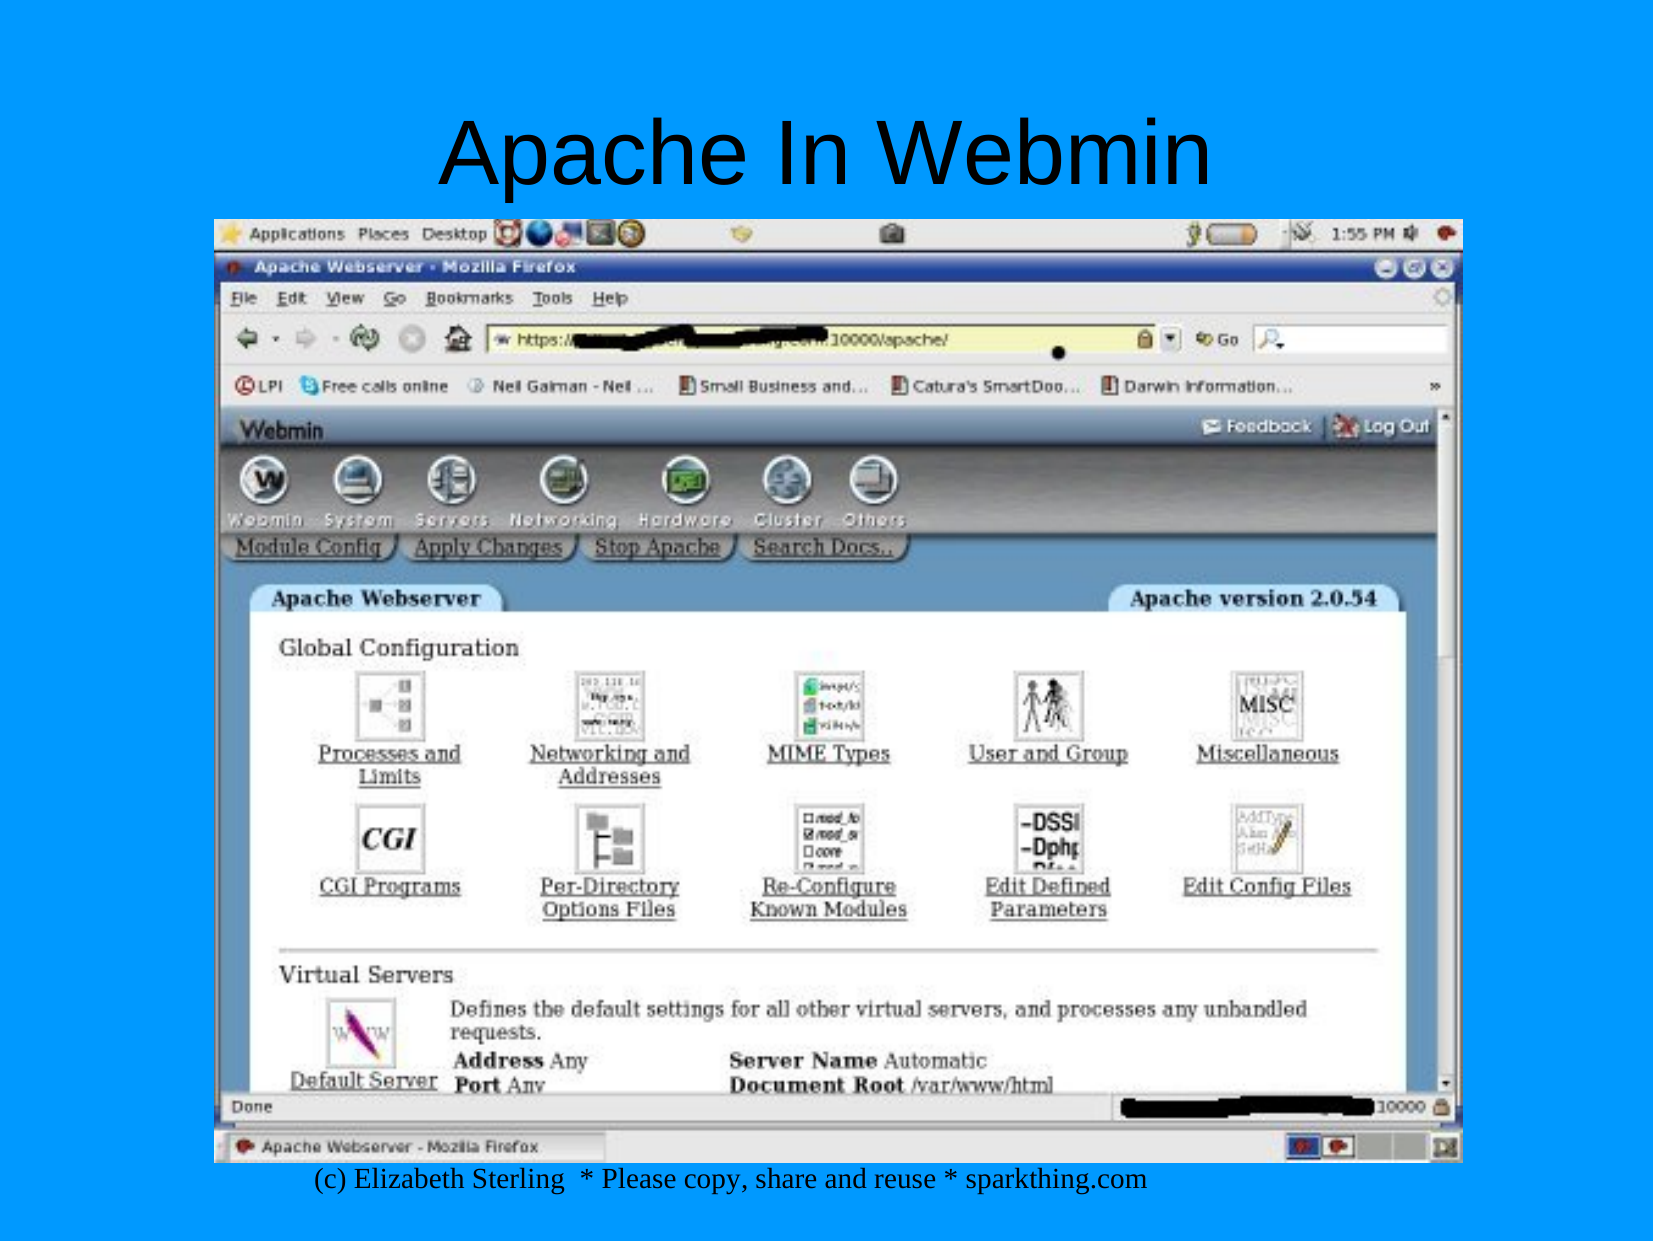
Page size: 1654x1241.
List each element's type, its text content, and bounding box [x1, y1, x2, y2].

picture [214, 219, 1463, 1163]
title Apache In Webmin [82, 49, 1571, 257]
